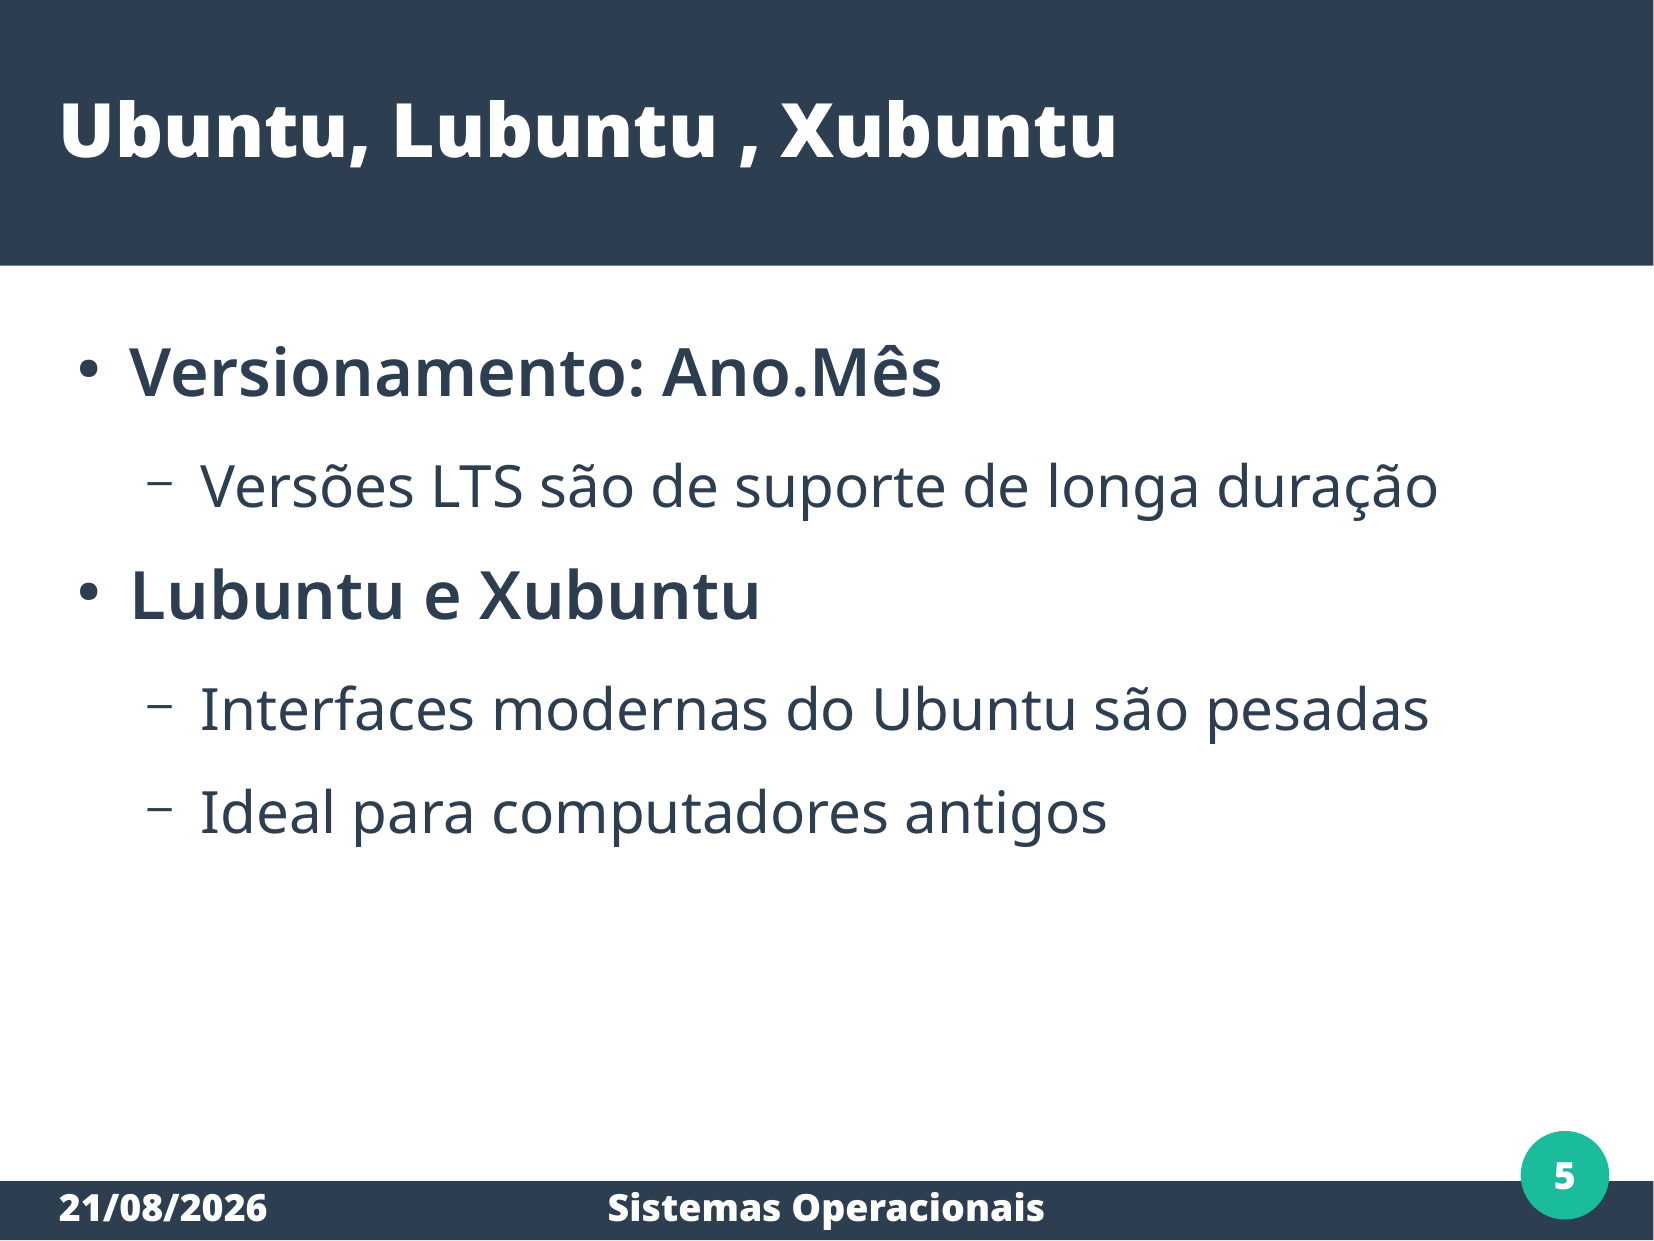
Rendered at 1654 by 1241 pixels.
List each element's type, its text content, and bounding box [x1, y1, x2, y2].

list Versionamento: Ano.Mês Versões LTS são de suporte de longa duração Lubuntu e Xubuntu Interfaces modernas do Ubuntu são pesadas Ideal para computadores antigos [59, 324, 1595, 1152]
title Ubuntu, Lubuntu , Xubuntu [59, 49, 1595, 207]
